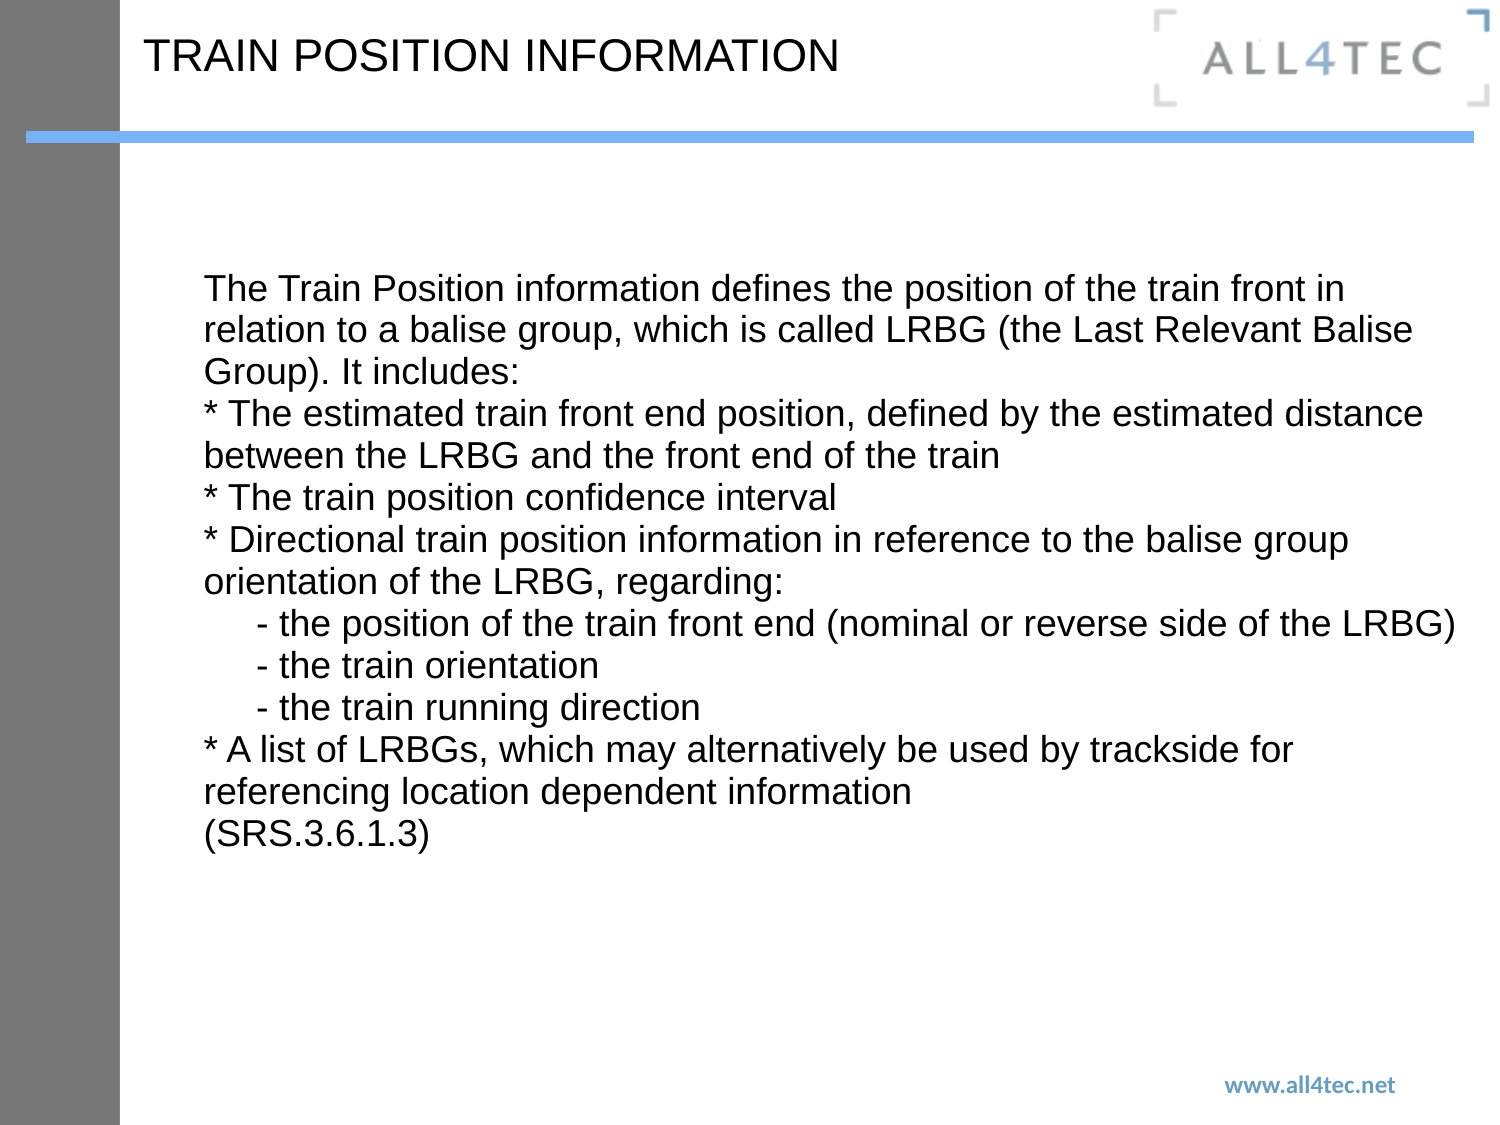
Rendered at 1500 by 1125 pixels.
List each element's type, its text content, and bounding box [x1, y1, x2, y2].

title TRAIN POSITION INFORMATION [130, 19, 1152, 114]
picture [1151, 7, 1493, 109]
text_box The Train Position information defines the position of the train front in relation to a balise group, which is called LRBG (the Last Relevant Balise Group). It includes: * The estimated train front end position, defined by the estimated distance between the LRBG and the front end of the train * The train position confidence interval * Directional train position information in reference to the balise group orientation of the LRBG, regarding: - the position of the train front end (nominal or reverse side of the LRBG) - the train orientation - the train running direction * A list of LRBGs, which may alternatively be used by trackside for referencing location dependent information (SRS.3.6.1.3) [188, 259, 1477, 863]
